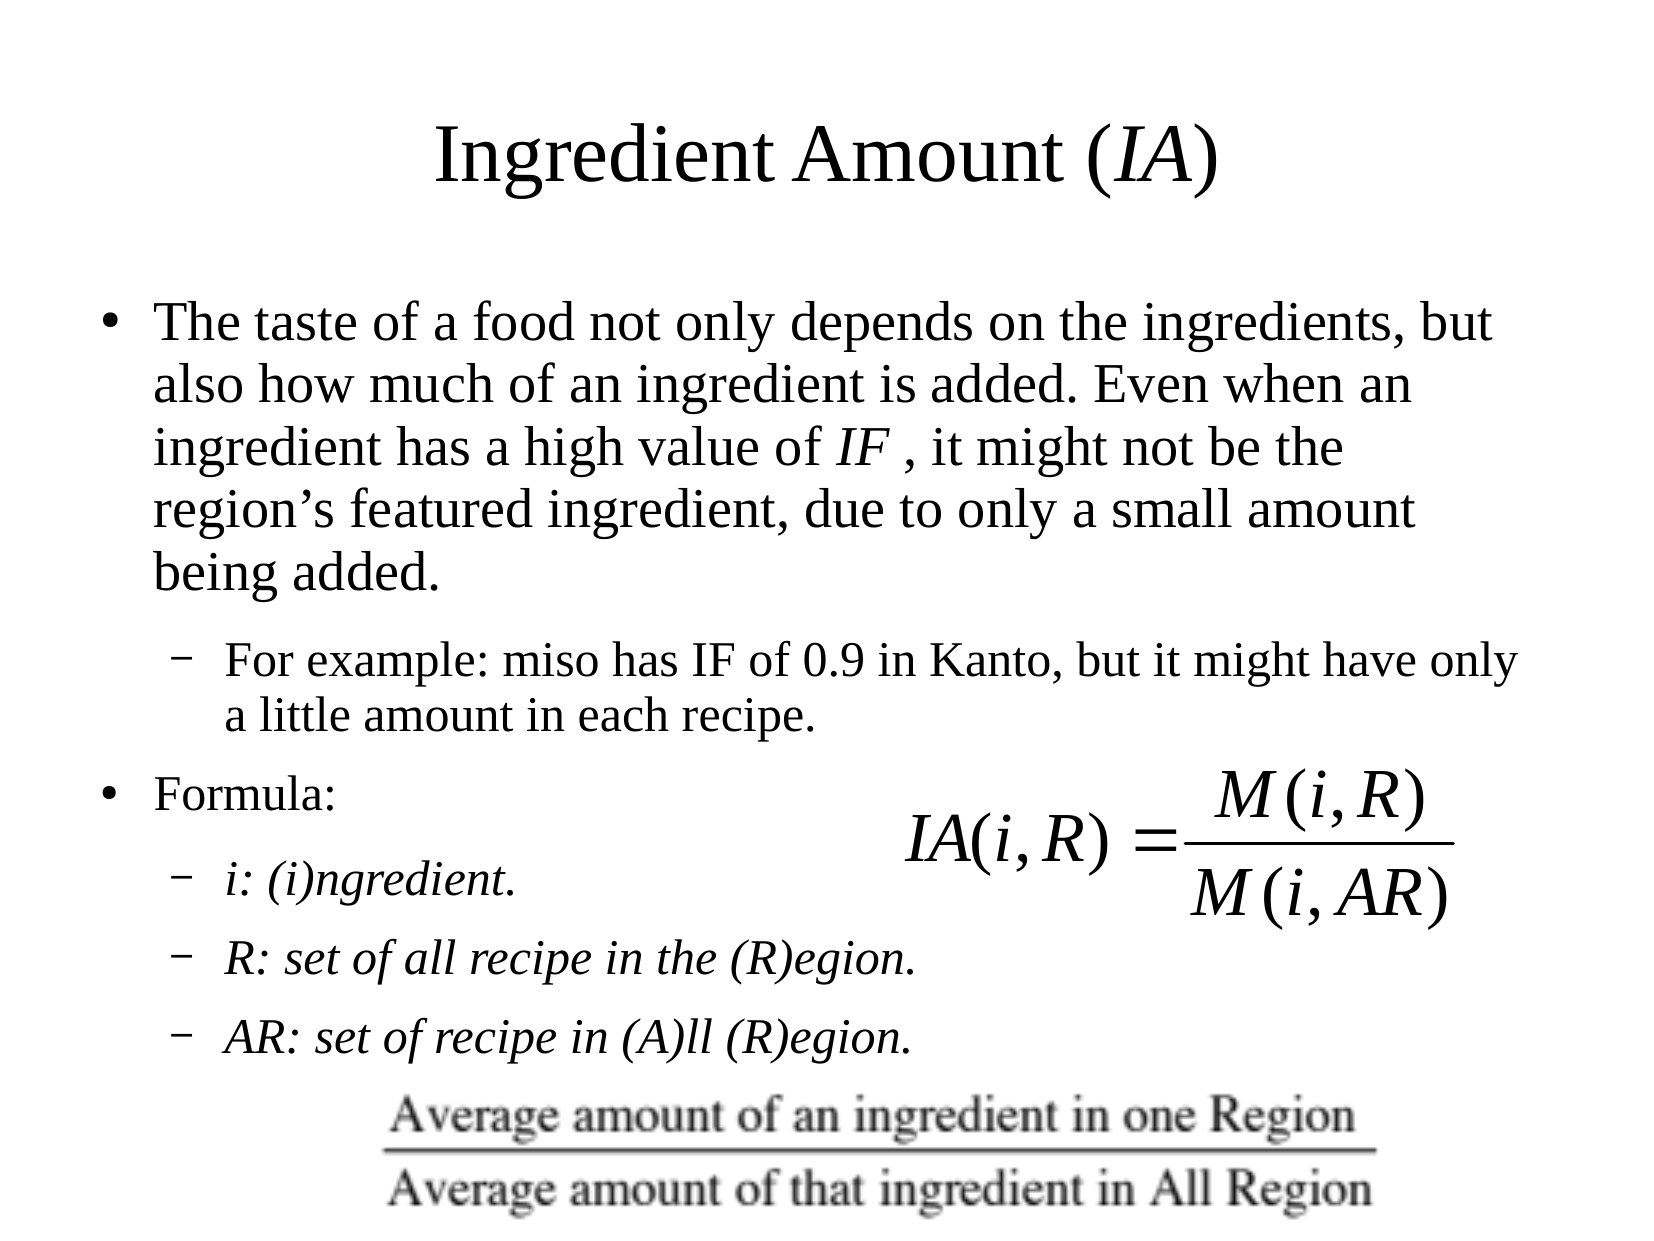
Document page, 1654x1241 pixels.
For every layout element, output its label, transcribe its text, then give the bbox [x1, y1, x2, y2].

list The taste of a food not only depends on the ingredients, but also how much of an ingredient is added. Even when an ingredient has a high value of IF , it might not be the region’s featured ingredient, due to only a small amount being added. For example: miso has IF of 0.9 in Kanto, but it might have only a little amount in each recipe. Formula: i: (i)ngredient. R: set of all recipe in the (R)egion. AR: set of recipe in (A)ll (R)egion. [82, 290, 1538, 1241]
title Ingredient Amount (IA) [82, 49, 1571, 257]
chart [891, 750, 1471, 943]
chart [376, 1080, 1381, 1224]
